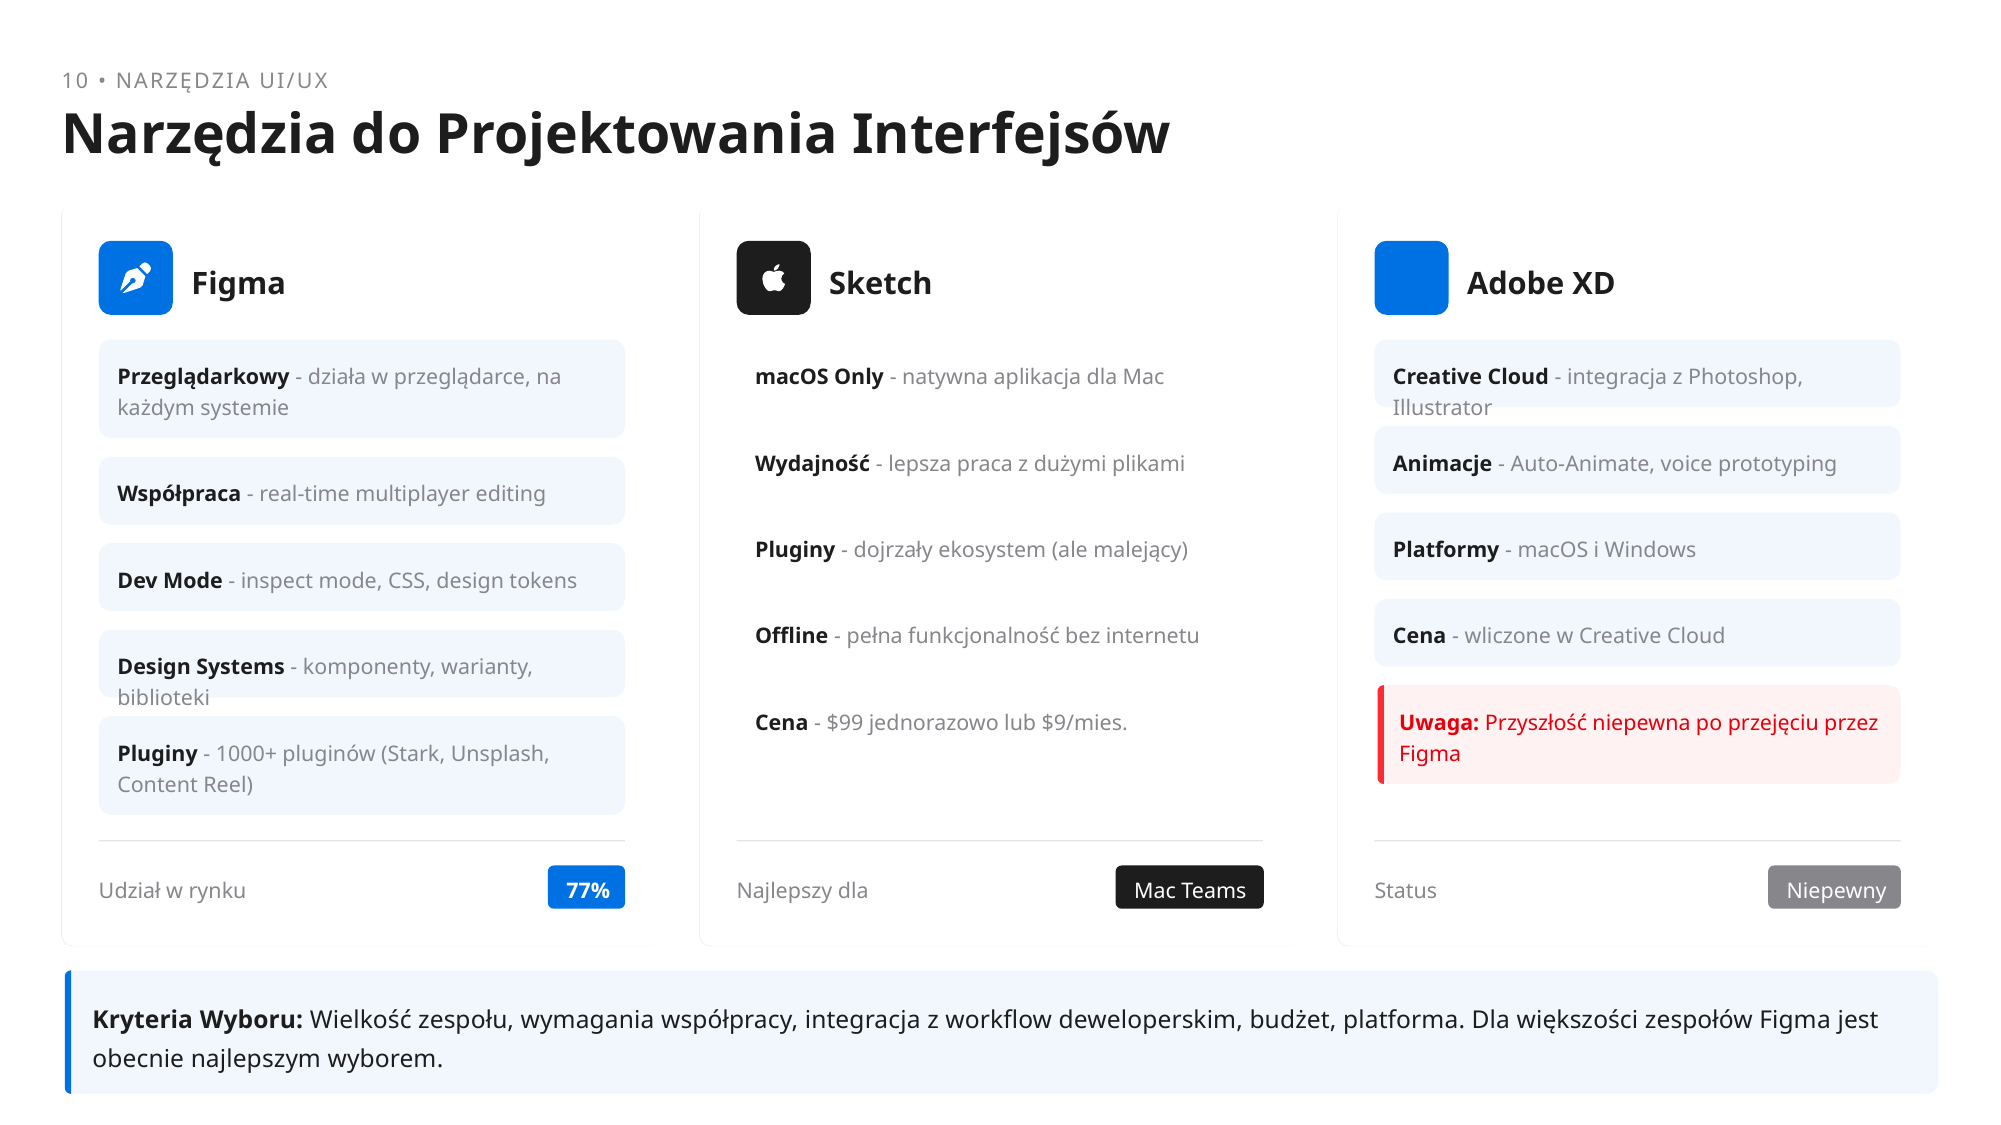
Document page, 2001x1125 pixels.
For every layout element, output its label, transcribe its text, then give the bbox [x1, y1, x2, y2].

text_box Cena - wliczone w Creative Cloud [1393, 617, 1893, 648]
text_box Udział w rynku [99, 872, 248, 902]
text_box 10 • NARZĘDZIA UI/UX [62, 62, 1949, 93]
text_box Offline - pełna funkcjonalność bez internetu [755, 617, 1255, 648]
text_box Współpraca - real-time multiplayer editing [117, 475, 617, 506]
text_box macOS Only - natywna aplikacja dla Mac [755, 358, 1255, 389]
text_box Wydajność - lepsza praca z dużymi plikami [755, 444, 1255, 475]
text_box Niepewny [1768, 865, 1912, 909]
text_box [1337, 203, 1938, 946]
text_box Przeglądarkowy - działa w przeglądarce, na każdym systemie [117, 358, 617, 420]
text_box Sketch [829, 256, 943, 299]
text_box Narzędzia do Projektowania Interfejsów [62, 105, 1966, 167]
text_box Status [1375, 872, 1447, 902]
text_box Adobe XD [1467, 256, 1624, 299]
text_box Platformy - macOS i Windows [1393, 531, 1893, 562]
text_box 77% [548, 865, 636, 909]
text_box Creative Cloud - integracja z Photoshop, Illustrator [1393, 358, 1893, 389]
text_box Figma [191, 256, 295, 299]
text_box Mac Teams [1116, 865, 1275, 909]
text_box [699, 203, 1300, 946]
text_box Dev Mode - inspect mode, CSS, design tokens [117, 562, 617, 593]
text_box Animacje - Auto-Animate, voice prototyping [1393, 444, 1893, 475]
text_box Najlepszy dla [737, 872, 873, 902]
text_box Pluginy - 1000+ pluginów (Stark, Unsplash, Content Reel) [117, 735, 617, 796]
text_box Uwaga: Przyszłość niepewna po przejęciu przez Figma [1399, 704, 1893, 765]
text_box Design Systems - komponenty, warianty, biblioteki [117, 648, 617, 679]
text_box [61, 203, 663, 946]
text_box [64, 970, 1939, 1094]
text_box Cena - $99 jednorazowo lub $9/mies. [755, 704, 1255, 735]
text_box Pluginy - dojrzały ekosystem (ale malejący) [755, 531, 1255, 562]
text_box Kryteria Wyboru: Wielkość zespołu, wymagania współpracy, integracja z workflow deweloperskim, budżet, platforma. Dla większości zespołów Figma jest obecnie najlepszym wyborem. [93, 995, 1926, 1069]
